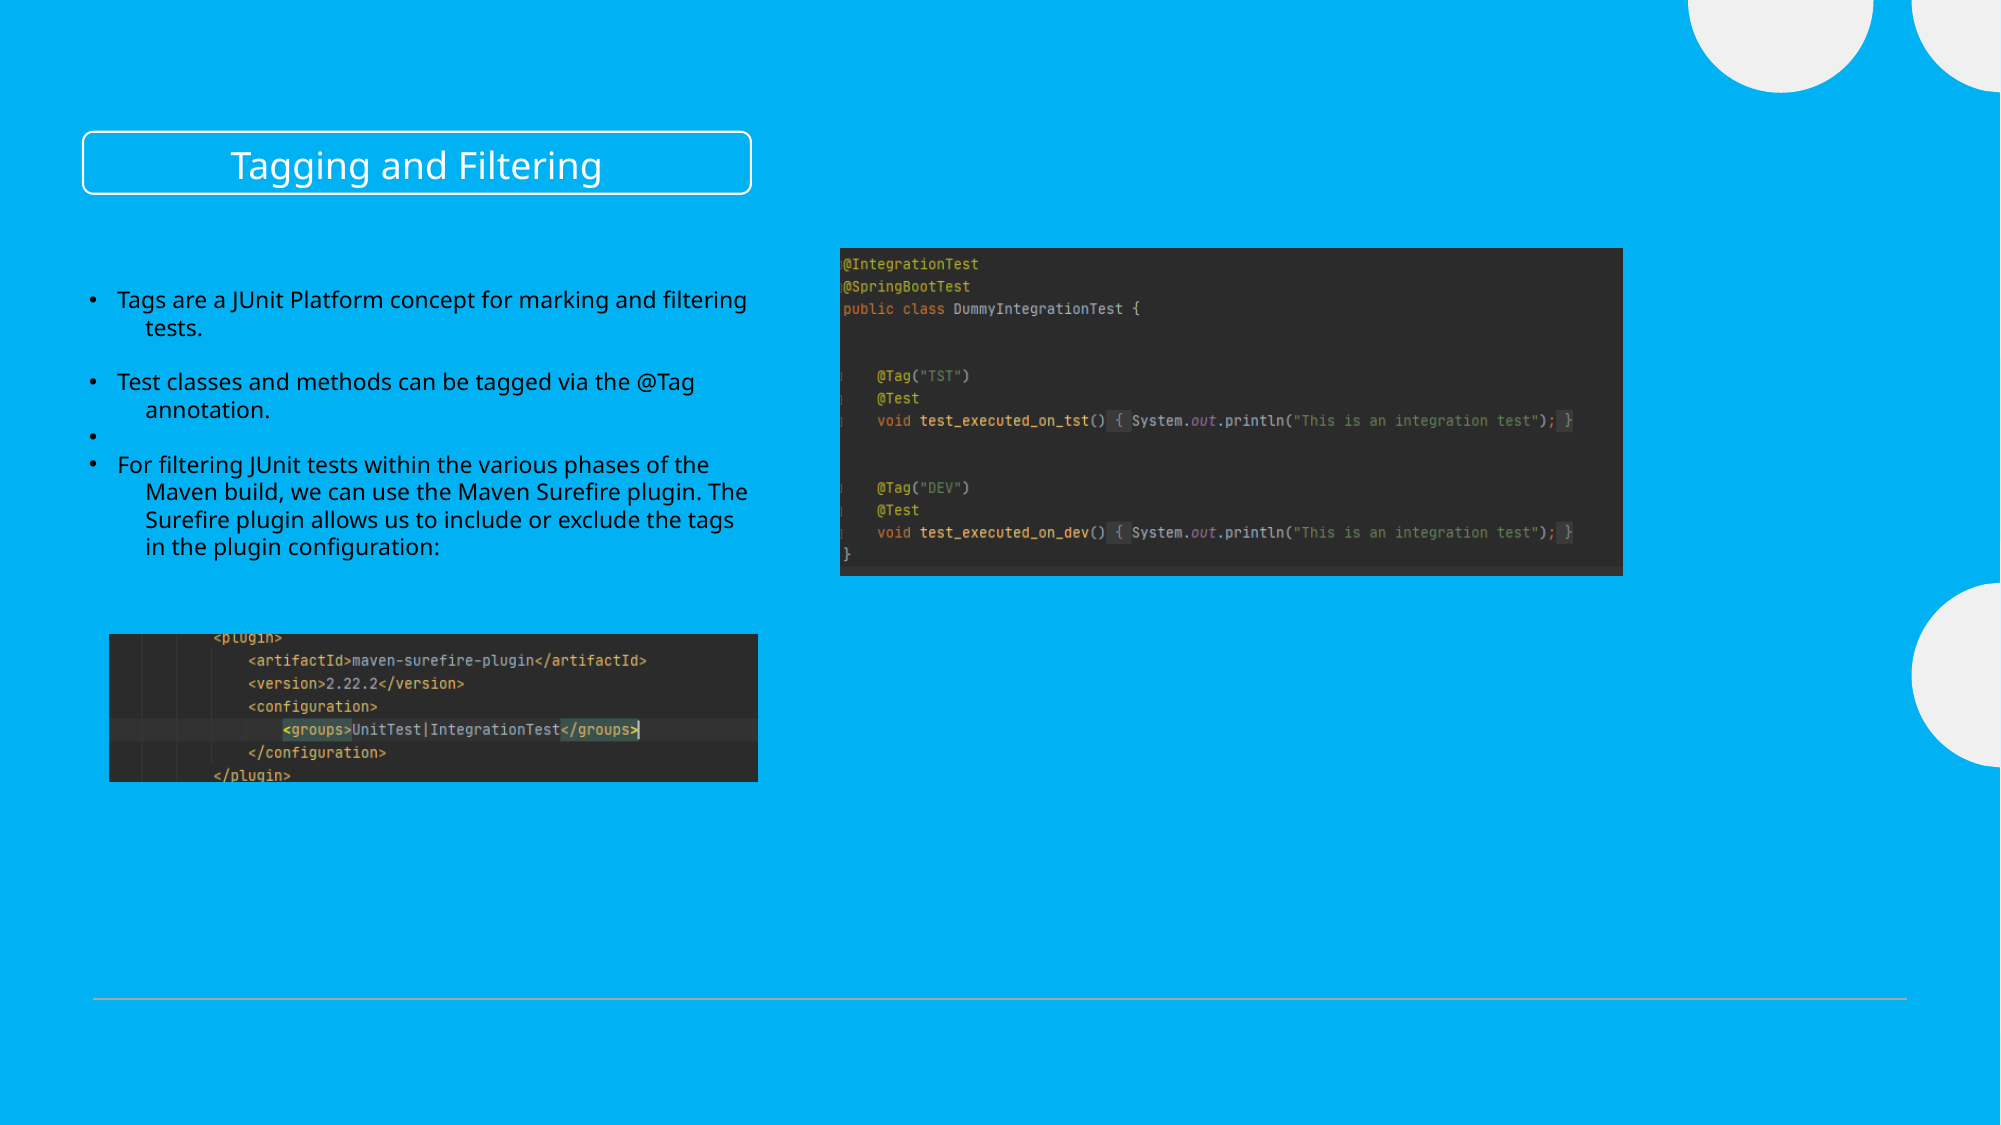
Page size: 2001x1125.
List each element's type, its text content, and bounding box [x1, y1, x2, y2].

text_box Tagging and Filtering [82, 131, 751, 194]
text_box [0, 0, 2000, 1125]
picture [110, 635, 757, 781]
picture [841, 249, 1622, 575]
text_box Tags are a JUnit Platform concept for marking and filtering tests. Test classes and methods can be tagged via the @Tag annotation. For filtering JUnit tests within the various phases of the Maven build, we can use the Maven Surefire plugin. The Surefire plugin allows us to include or exclude the tags in the plugin configuration: [74, 278, 776, 571]
